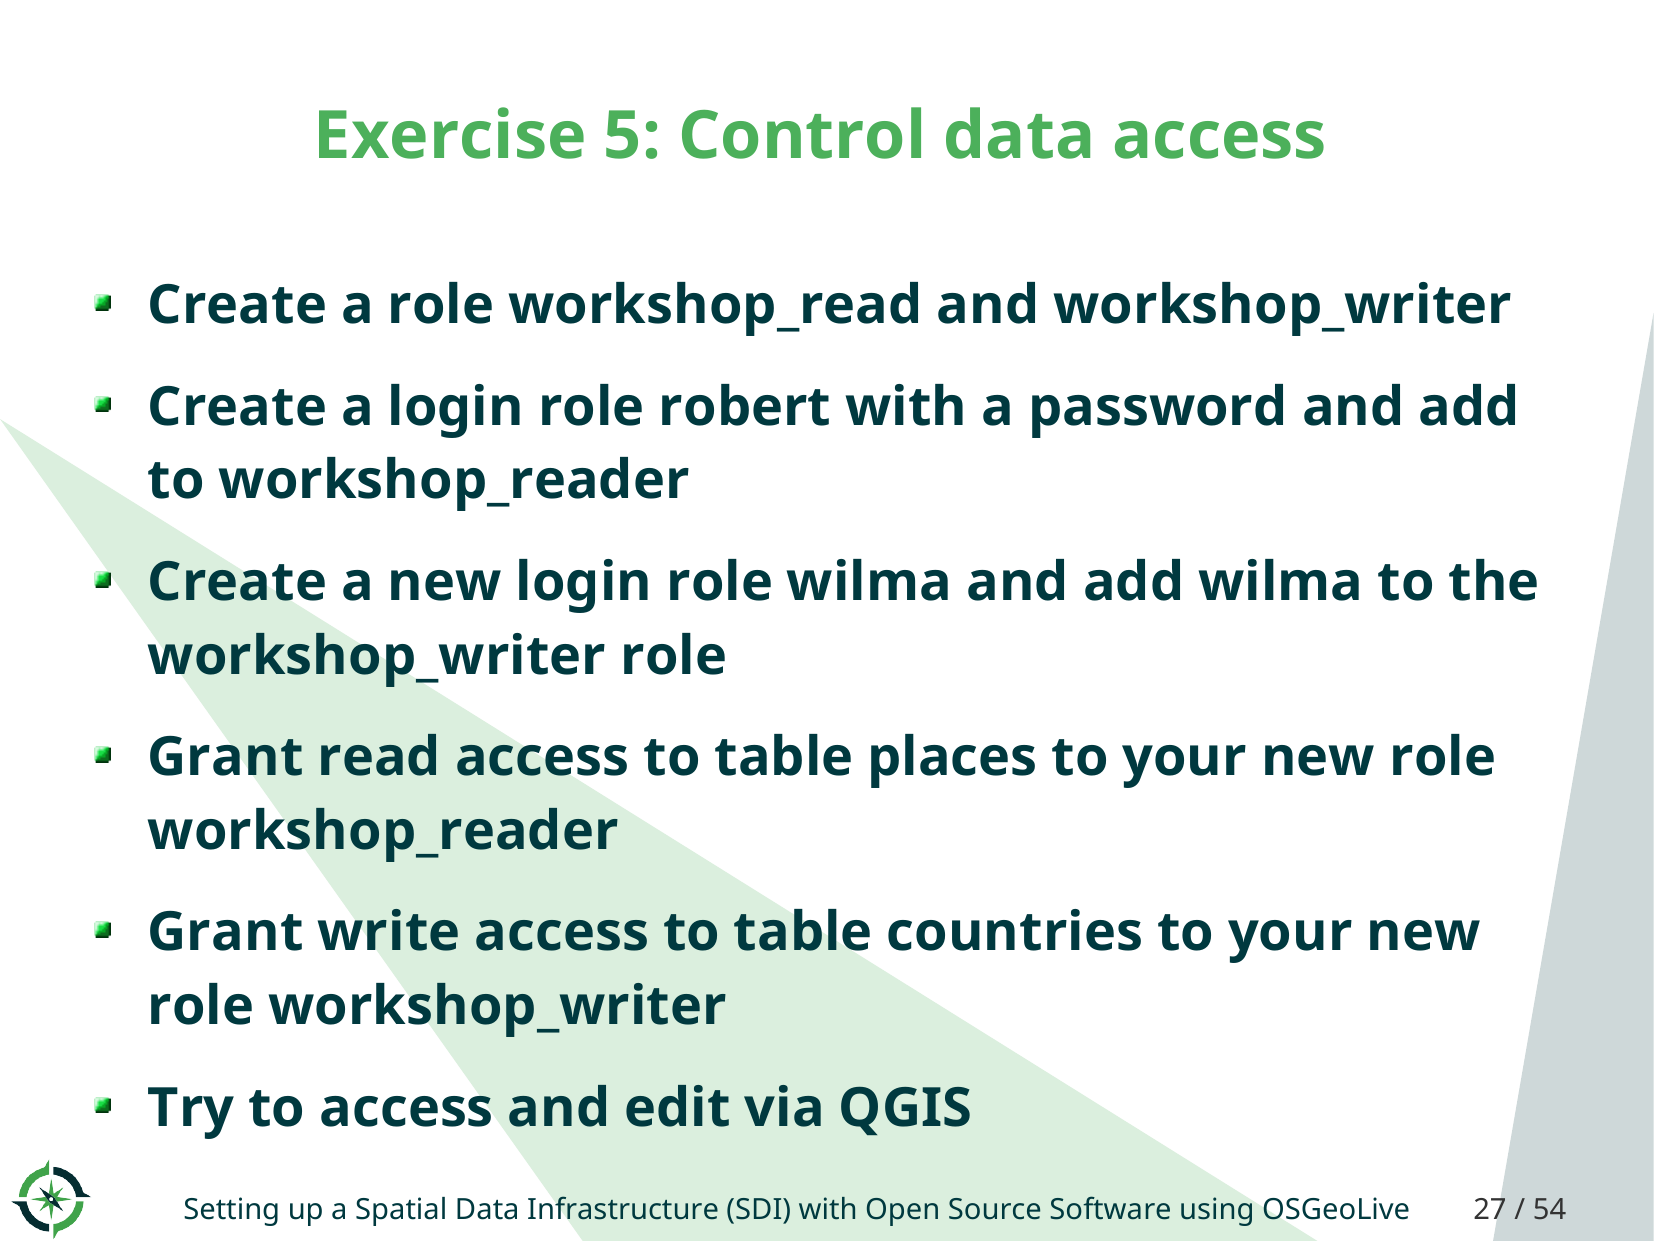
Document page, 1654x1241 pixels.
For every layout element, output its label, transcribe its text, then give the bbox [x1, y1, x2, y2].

picture [10, 1158, 92, 1240]
list Create a role workshop_read and workshop_writer Create a login role robert with a password and add to workshop_reader Create a new login role wilma and add wilma to the workshop_writer role Grant read access to table places to your new role workshop_reader Grant write access to table countries to your new role workshop_writer Try to access and edit via QGIS [76, 265, 1565, 1181]
title Exercise 5: Control data access [76, 59, 1565, 207]
